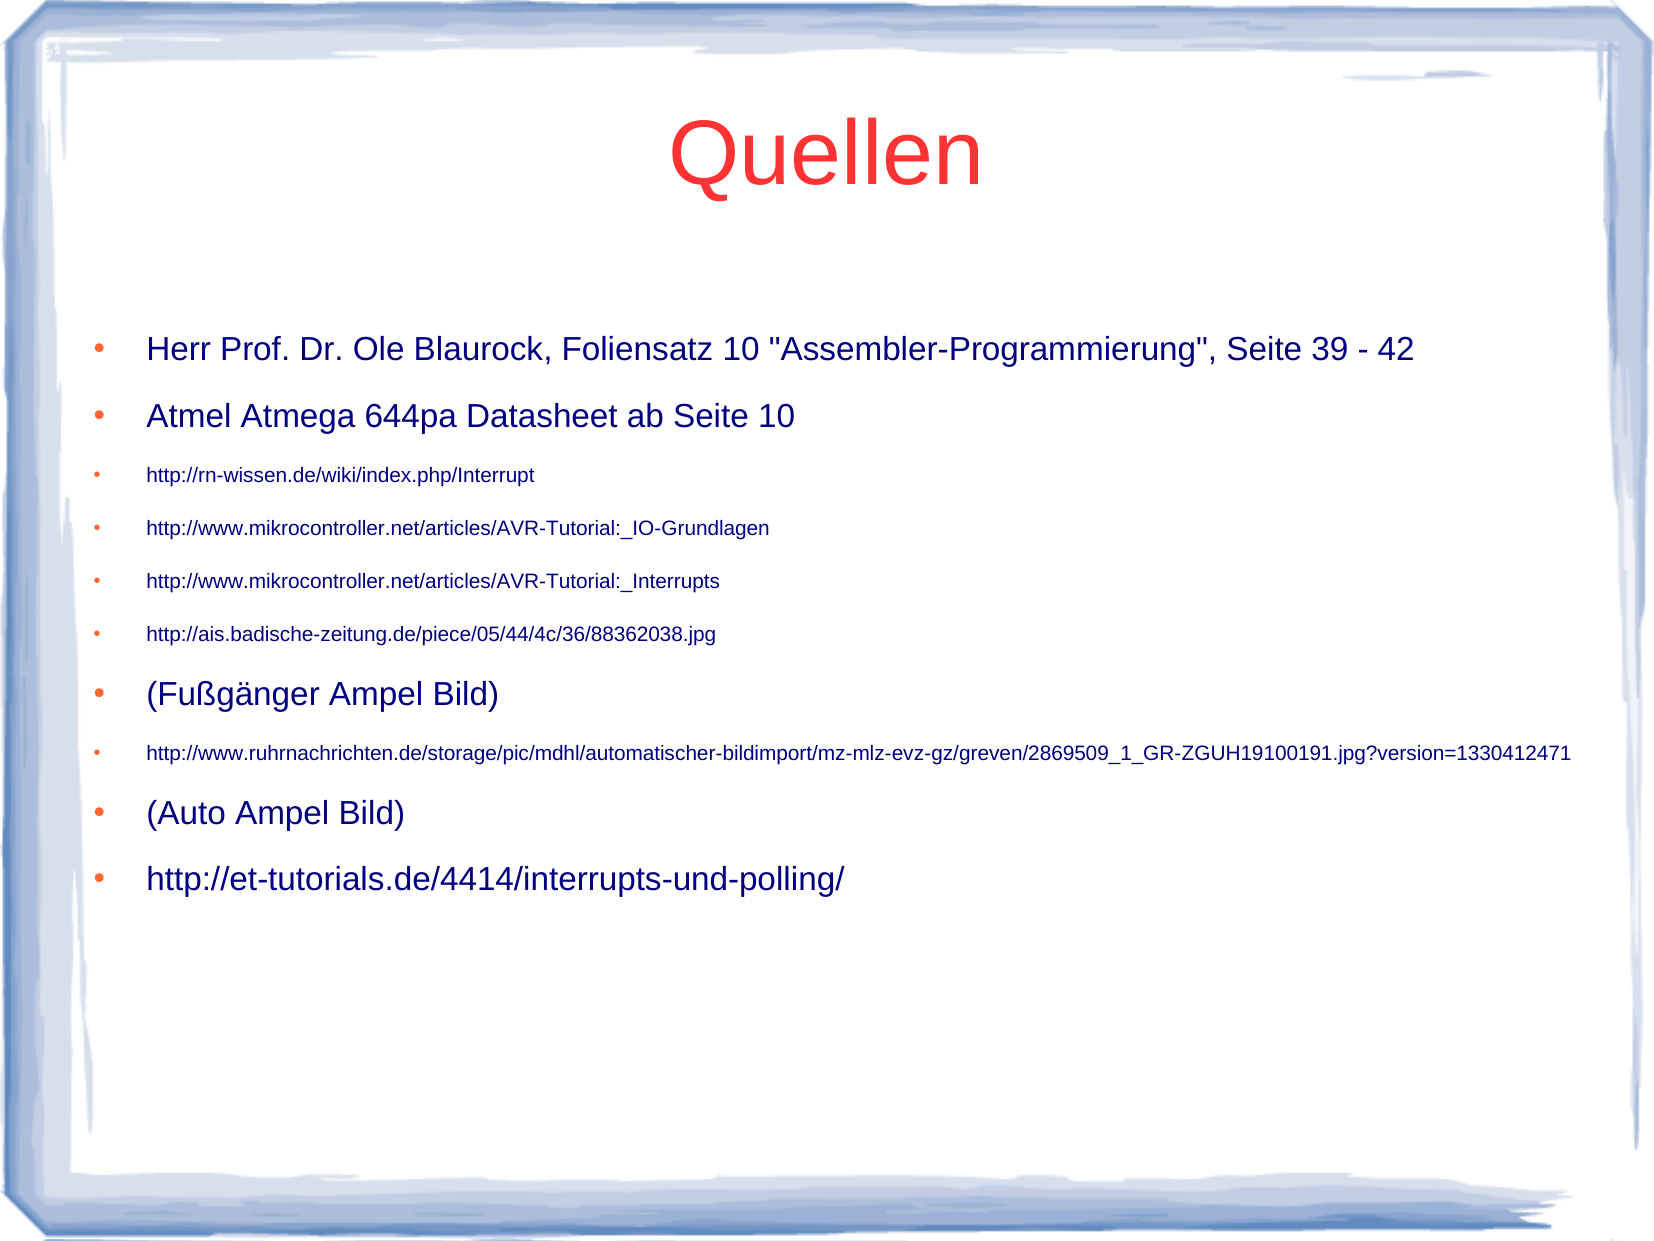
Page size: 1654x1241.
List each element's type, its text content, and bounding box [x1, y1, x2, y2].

list Herr Prof. Dr. Ole Blaurock, Foliensatz 10 "Assembler-Programmierung", Seite 39 - 42 Atmel Atmega 644pa Datasheet ab Seite 10 http://rn-wissen.de/wiki/index.php/Interrupt http://www.mikrocontroller.net/articles/AVR-Tutorial:_IO-Grundlagen http://www.mikrocontroller.net/articles/AVR-Tutorial:_Interrupts http://ais.badische-zeitung.de/piece/05/44/4c/36/88362038.jpg (Fußgänger Ampel Bild) http://www.ruhrnachrichten.de/storage/pic/mdhl/automatischer-bildimport/mz-mlz-evz-gz/greven/2869509_1_GR-ZGUH19100191.jpg?version=1330412471 (Auto Ampel Bild) http://et-tutorials.de/4414/interrupts-und-polling/ [75, 330, 1607, 1241]
title Quellen [82, 49, 1571, 257]
picture [0, 0, 1654, 1241]
